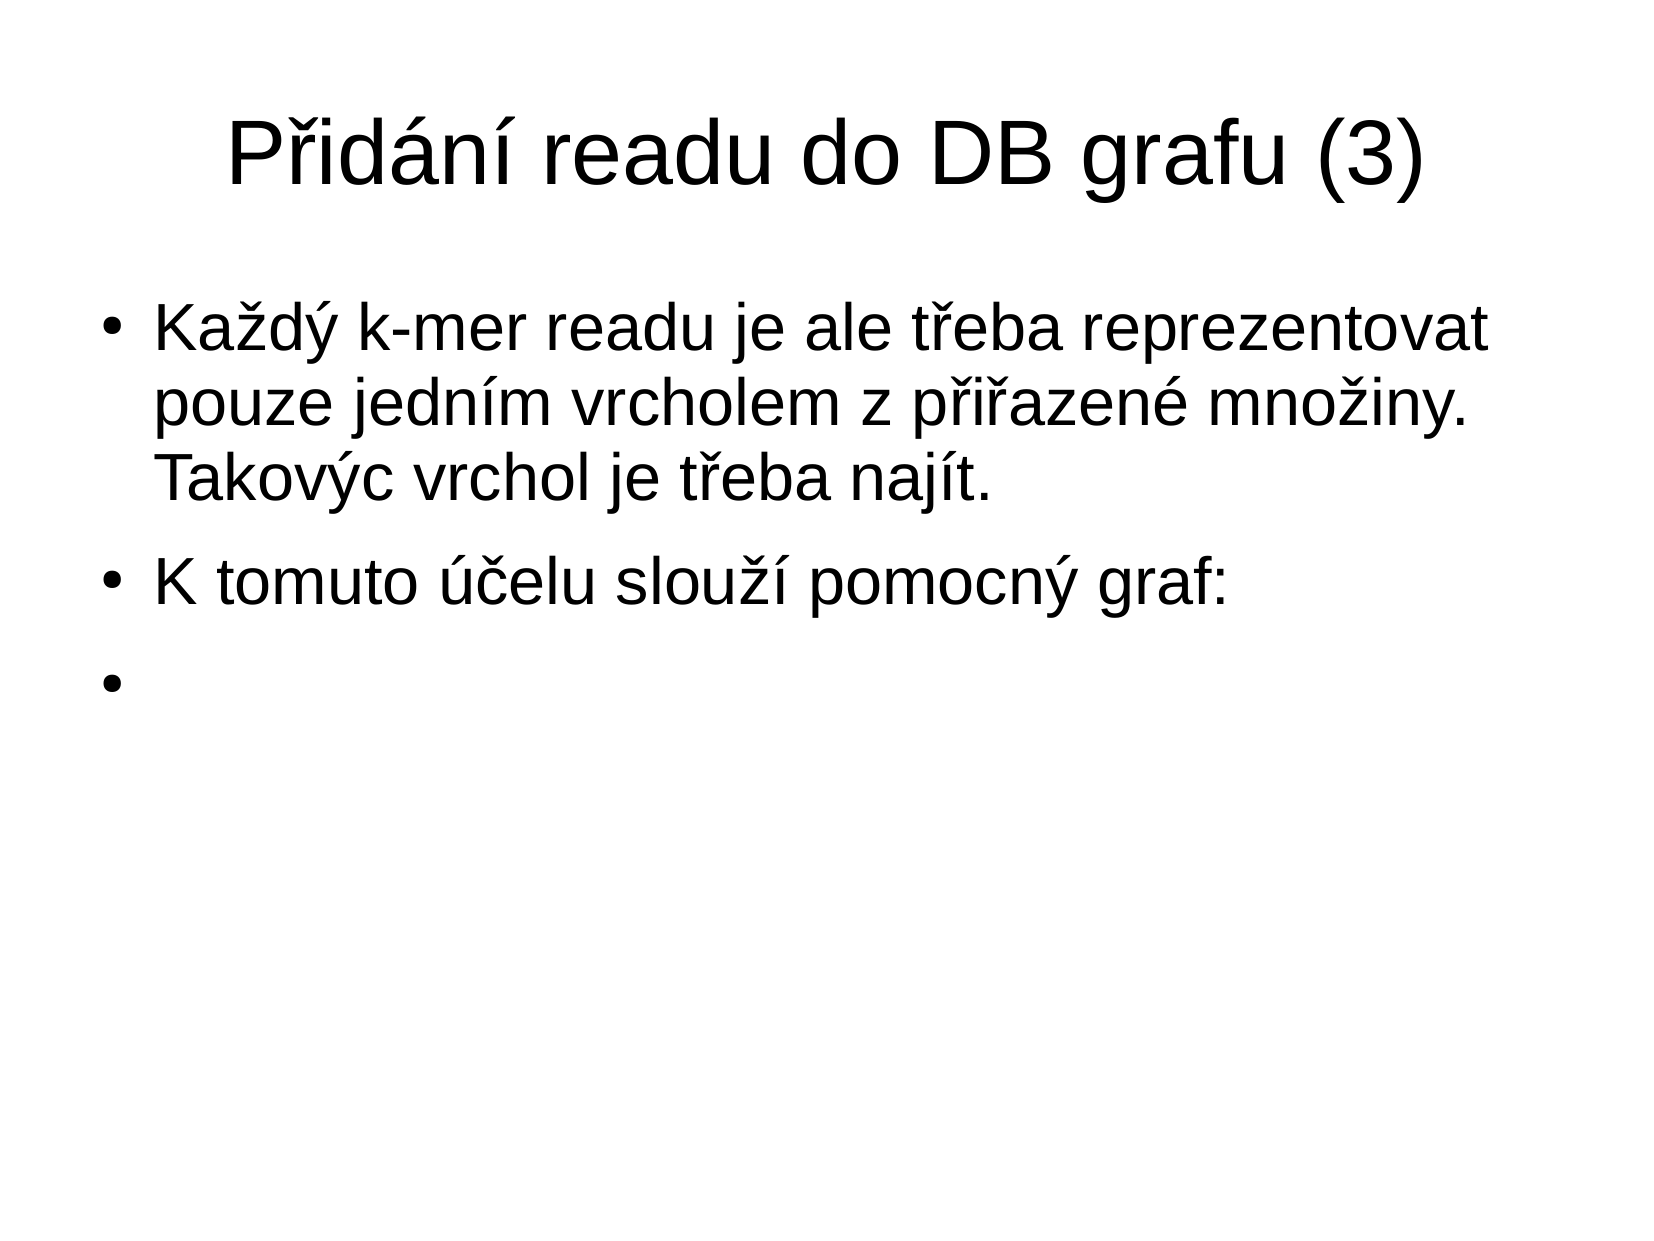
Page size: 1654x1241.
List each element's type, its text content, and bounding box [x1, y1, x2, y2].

list Každý k-mer readu je ale třeba reprezentovat pouze jedním vrcholem z přiřazené množiny. Takovýc vrchol je třeba najít. K tomuto účelu slouží pomocný graf: [82, 290, 1571, 1010]
title Přidání readu do DB grafu (3) [82, 49, 1571, 257]
